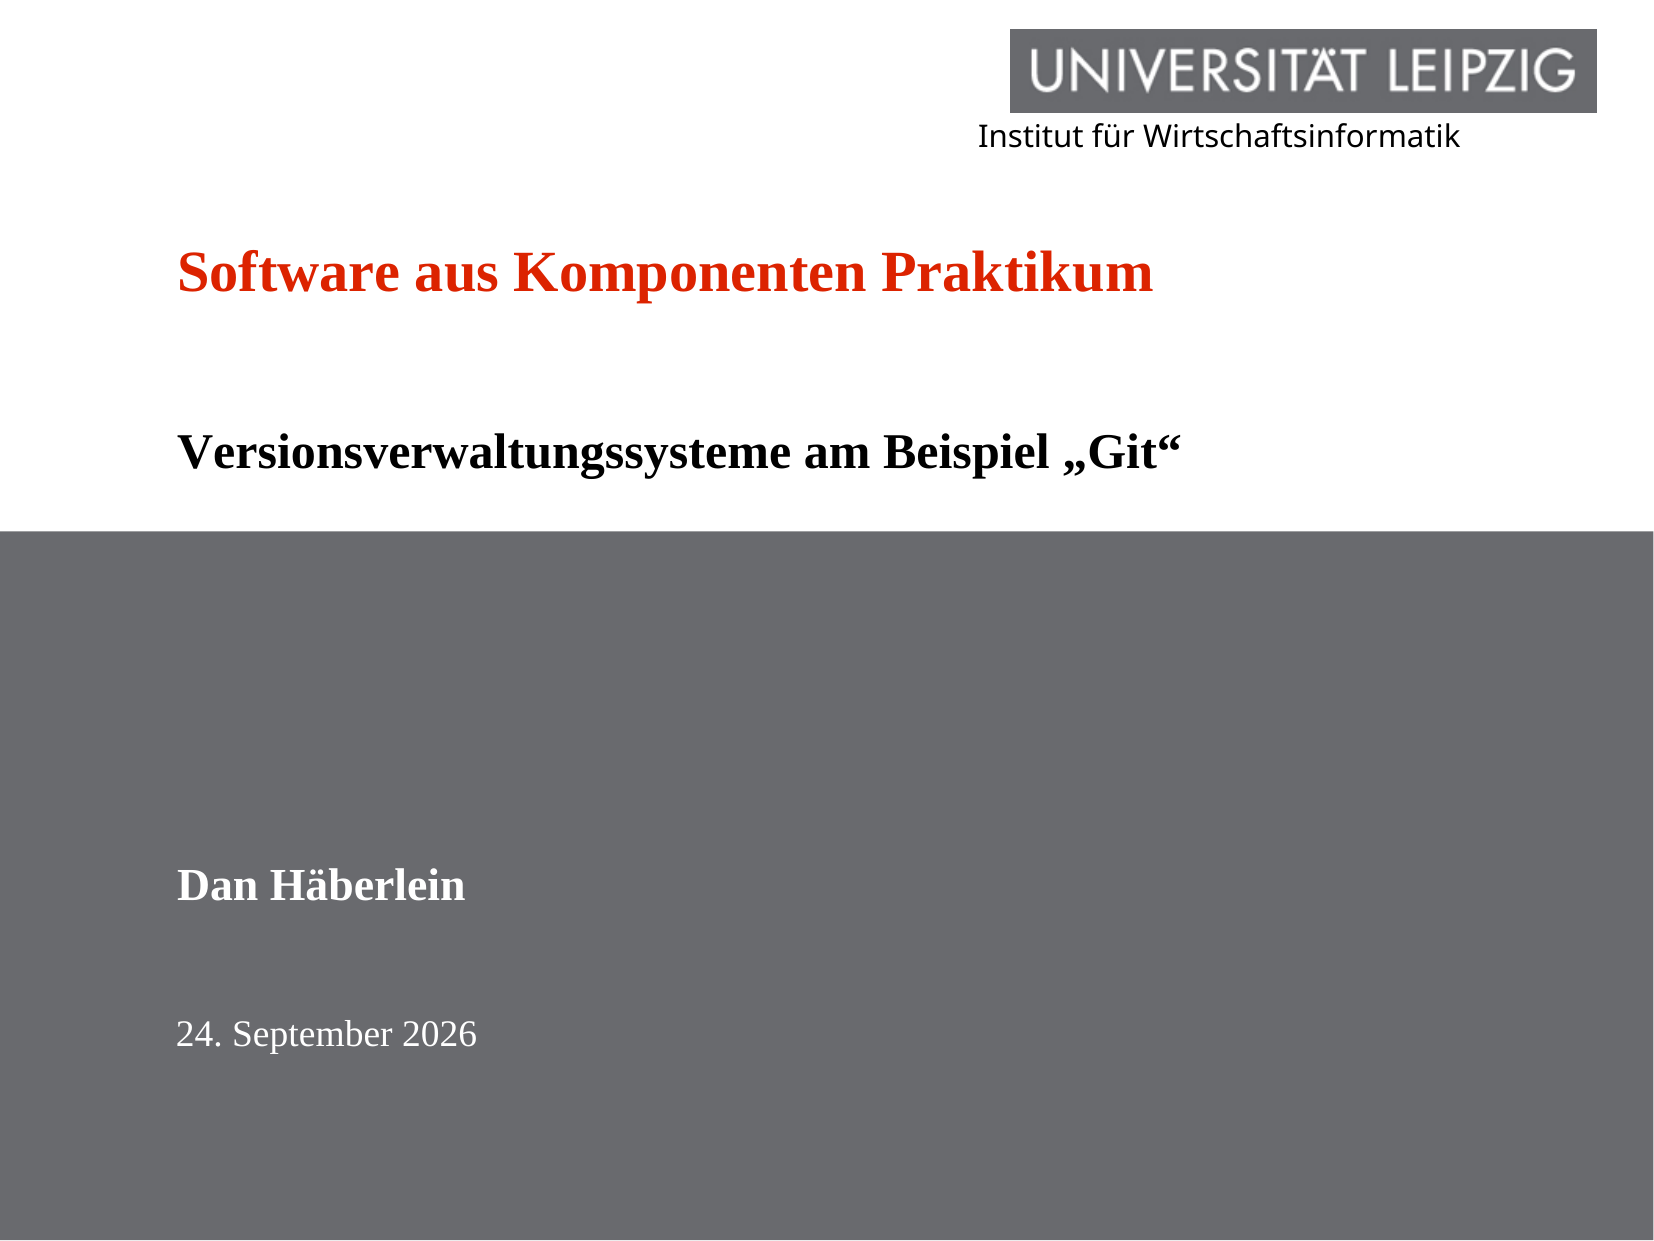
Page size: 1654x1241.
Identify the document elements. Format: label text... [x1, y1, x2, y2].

title Software aus Komponenten Praktikum [177, 183, 1595, 361]
subtitle Versionsverwaltungssysteme am Beispiel „Git“ [177, 366, 1595, 538]
picture [1010, 29, 1597, 113]
